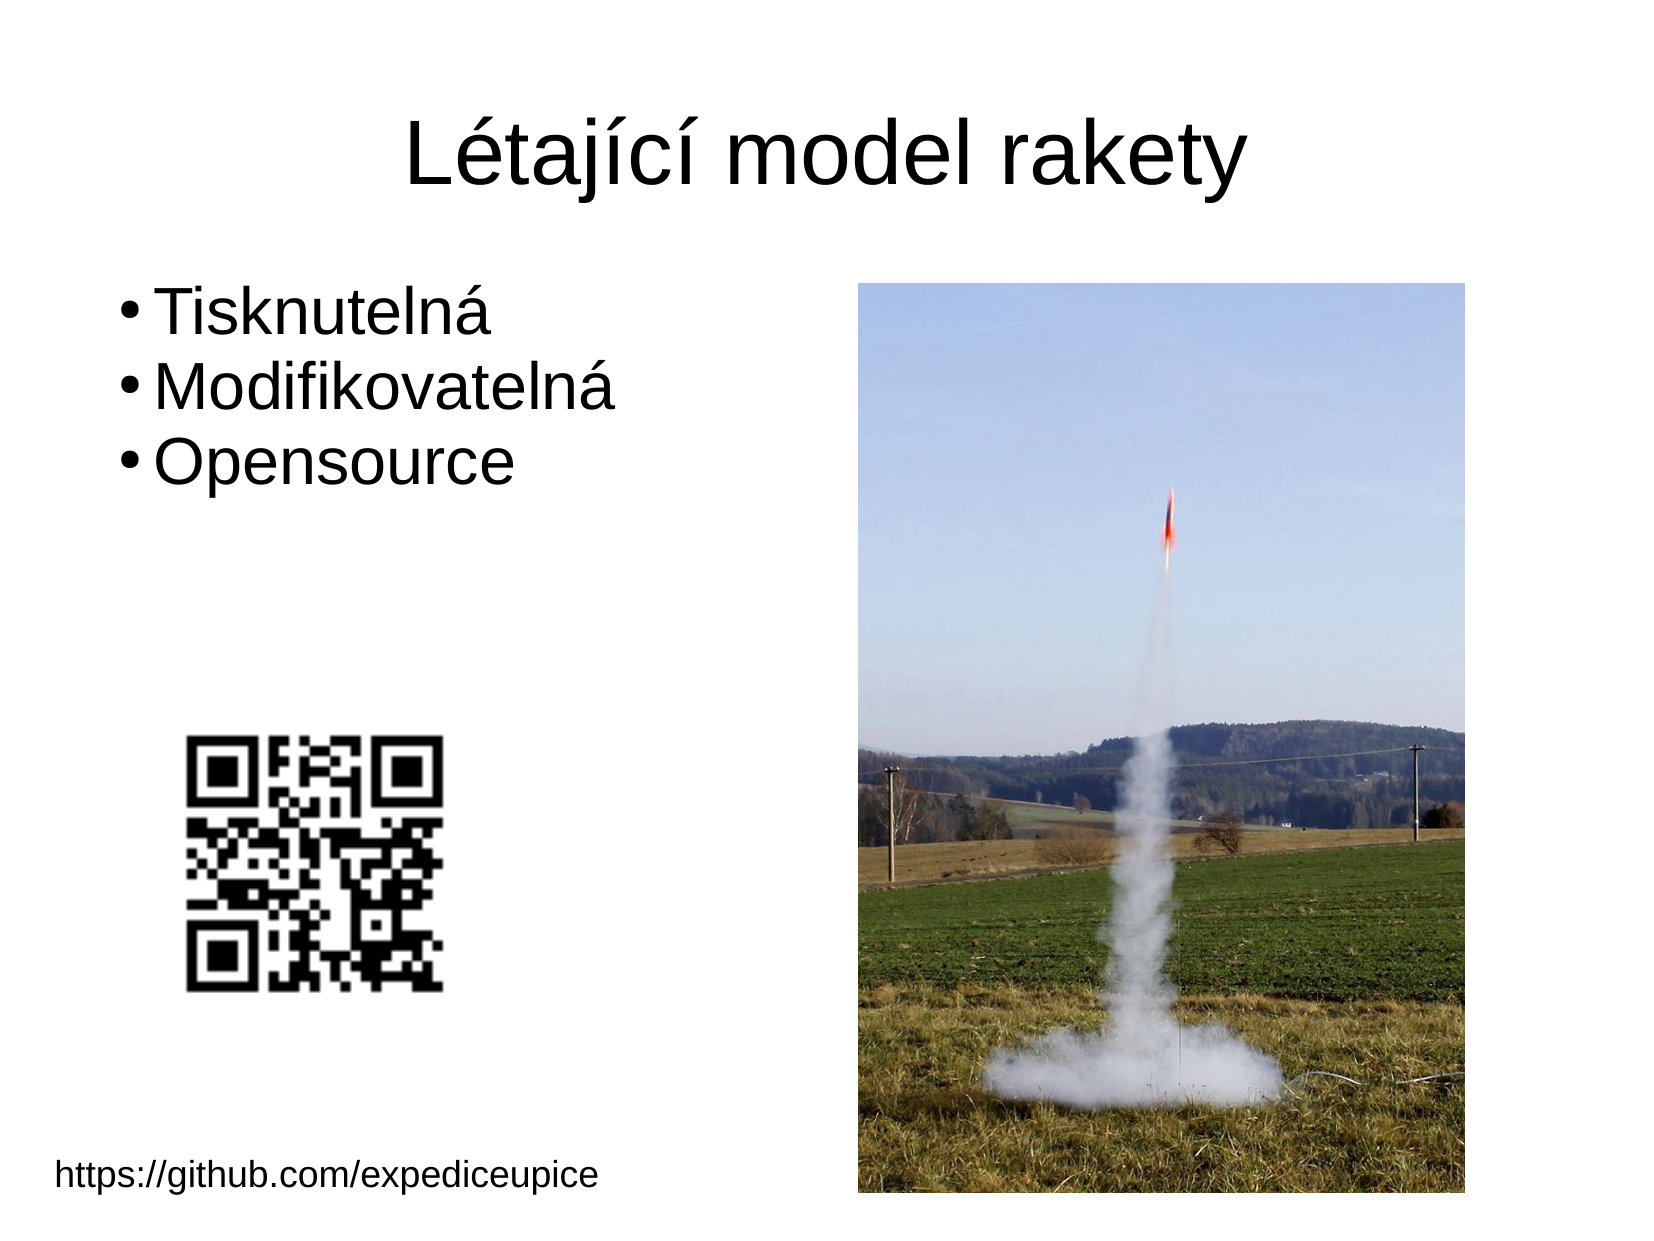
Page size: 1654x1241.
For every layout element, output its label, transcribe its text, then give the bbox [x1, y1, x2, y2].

picture [858, 283, 1465, 1193]
title Létající model rakety [82, 49, 1571, 257]
picture [147, 696, 485, 1034]
subtitle Tisknutelná Modifikovatelná Opensource [118, 188, 686, 584]
text_box https://github.com/expediceupice [39, 1145, 615, 1203]
